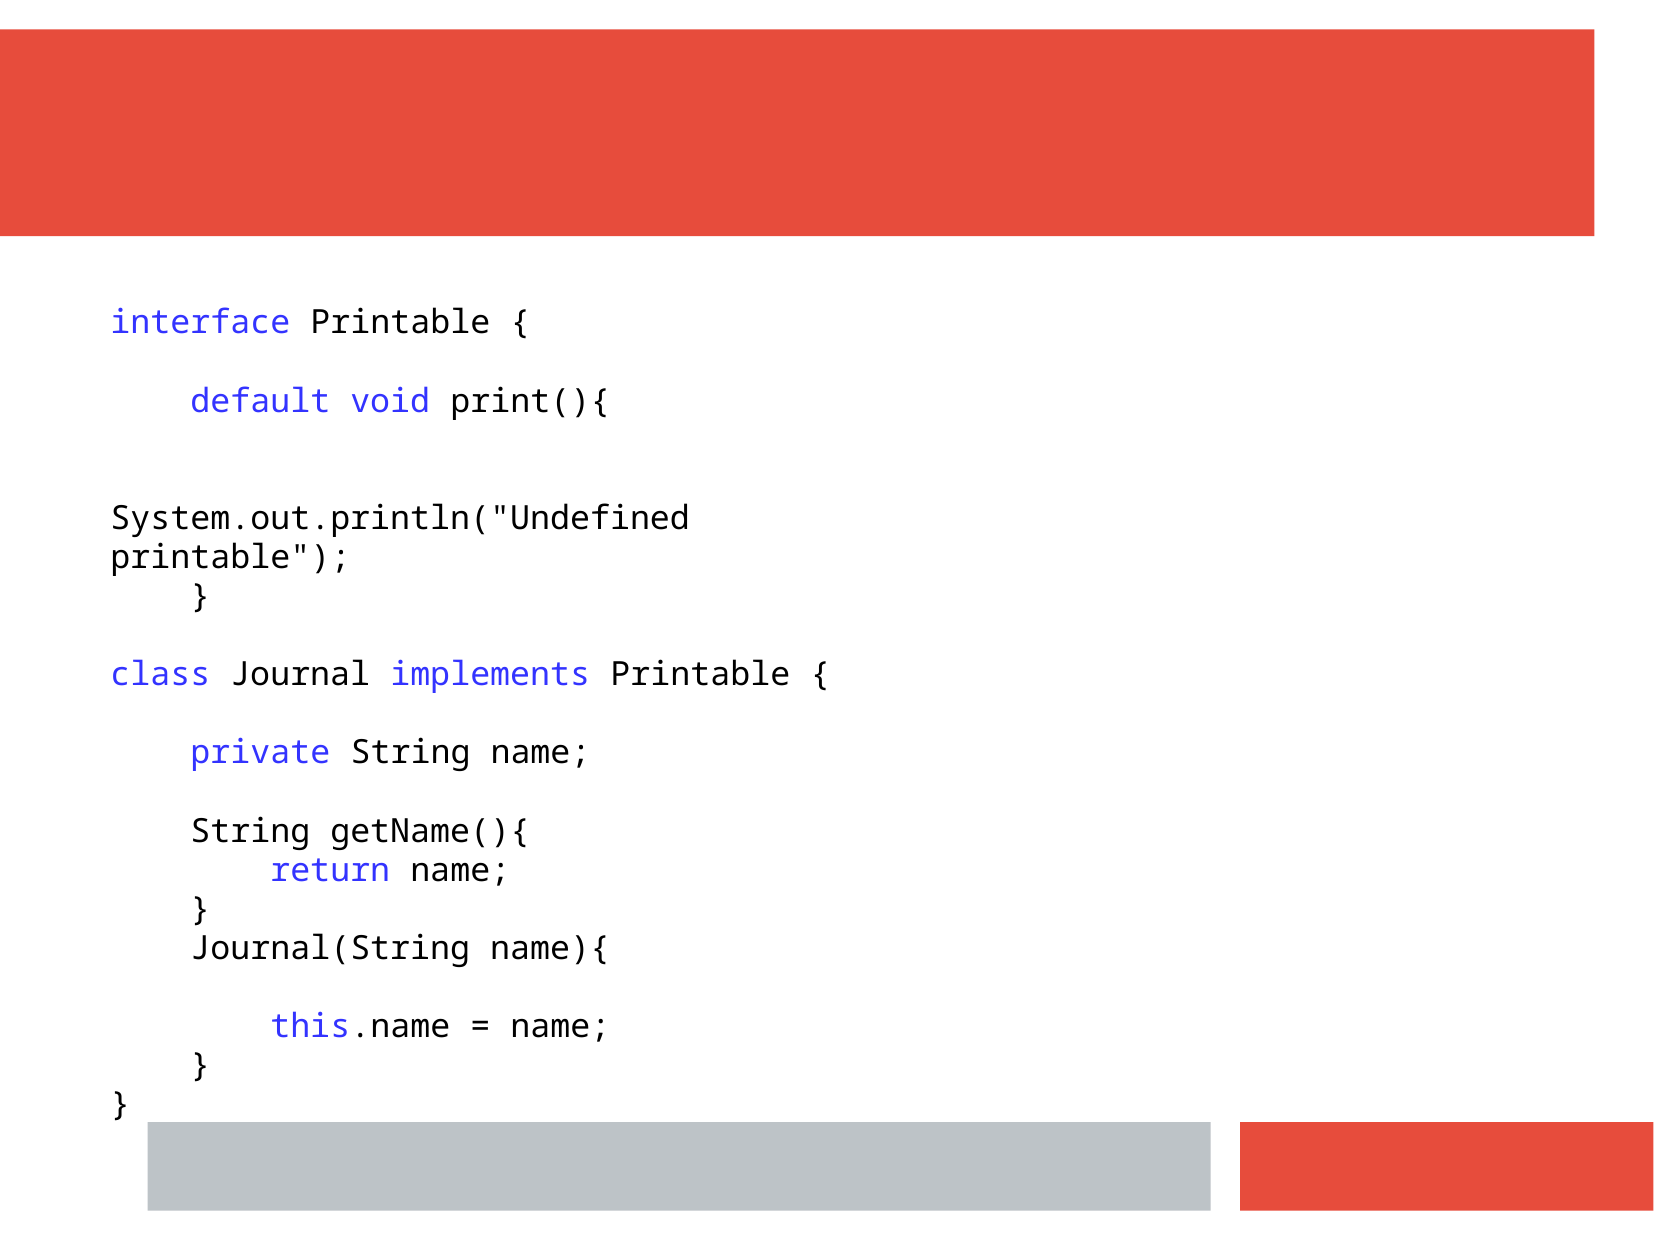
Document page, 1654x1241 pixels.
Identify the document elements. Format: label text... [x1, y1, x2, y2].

text_box interface Printable { default void print(){ System.out.println("Undefined printable"); } class Journal implements Printable { private String name; String getName(){ return name; } Journal(String name){ this.name = name; } } [95, 295, 851, 1132]
